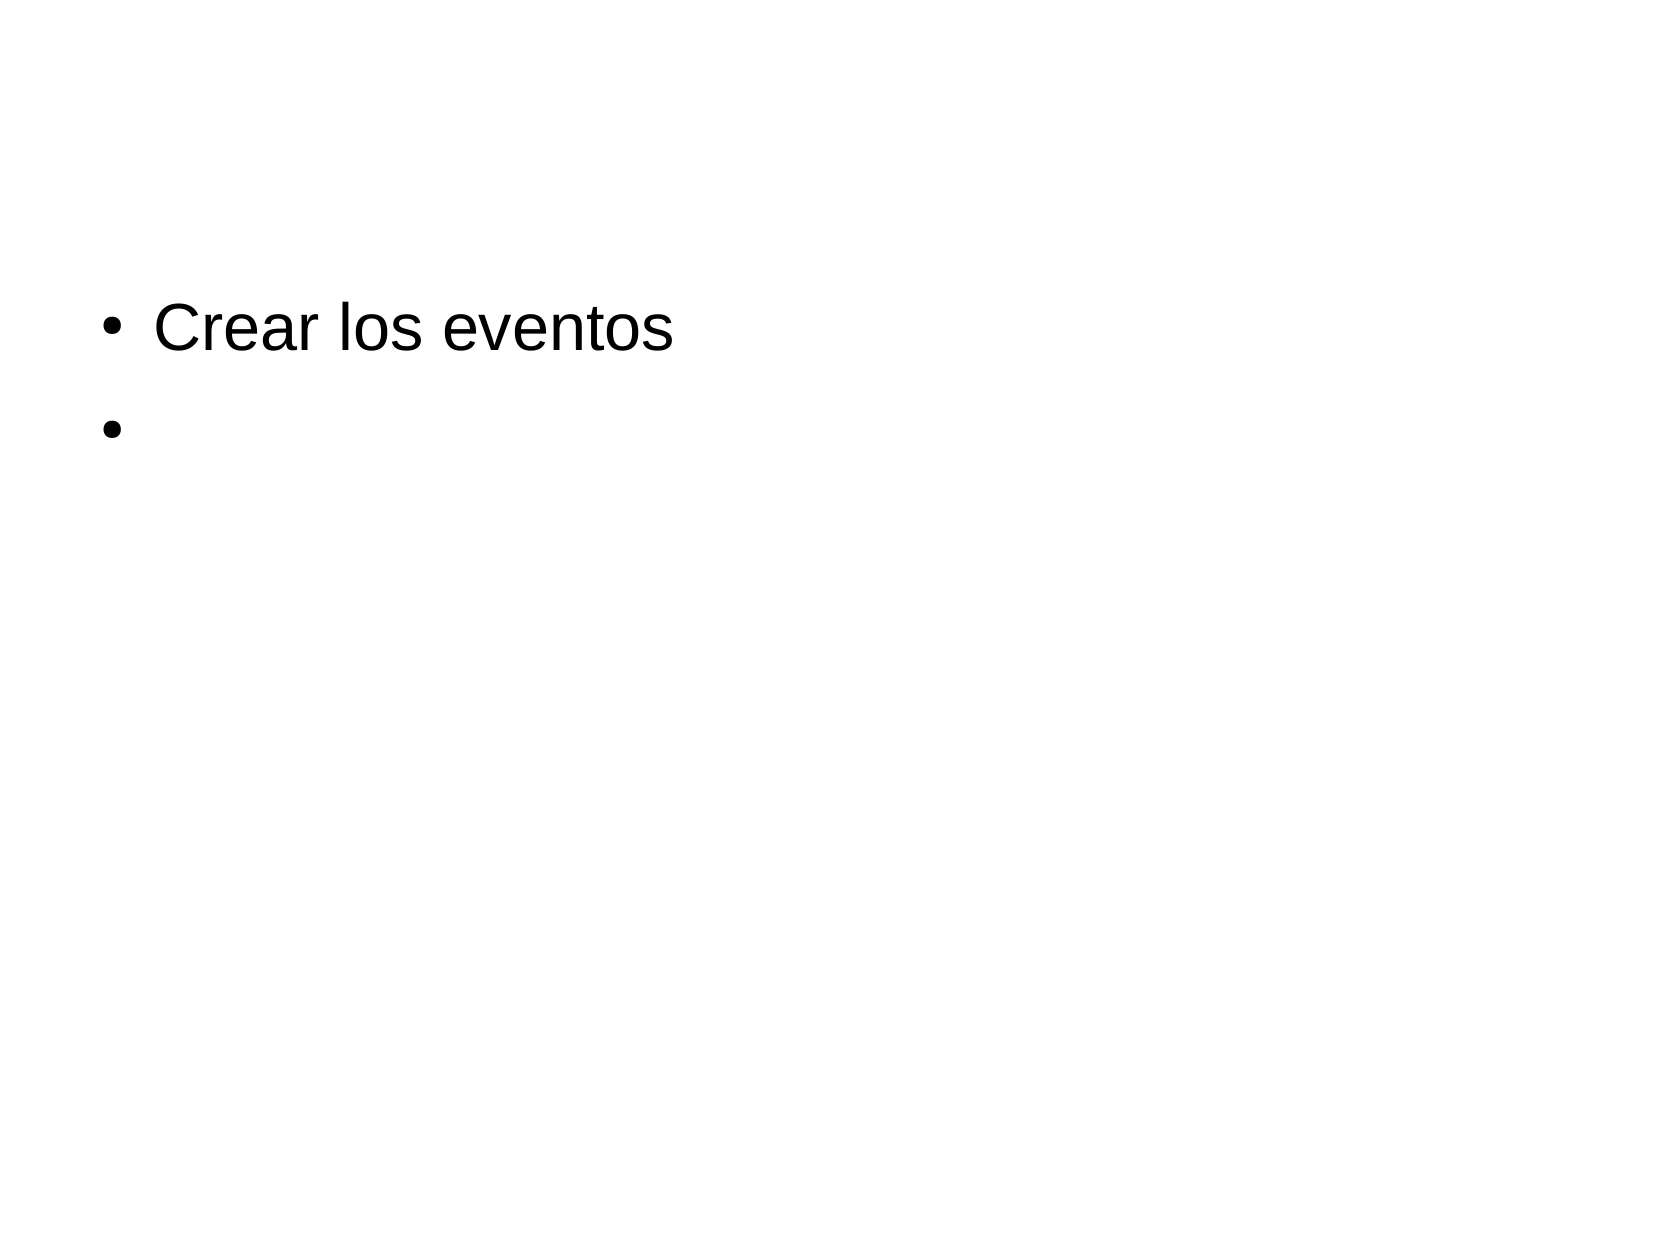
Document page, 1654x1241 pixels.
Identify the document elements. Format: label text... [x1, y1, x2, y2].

list Crear los eventos [82, 290, 1571, 1109]
